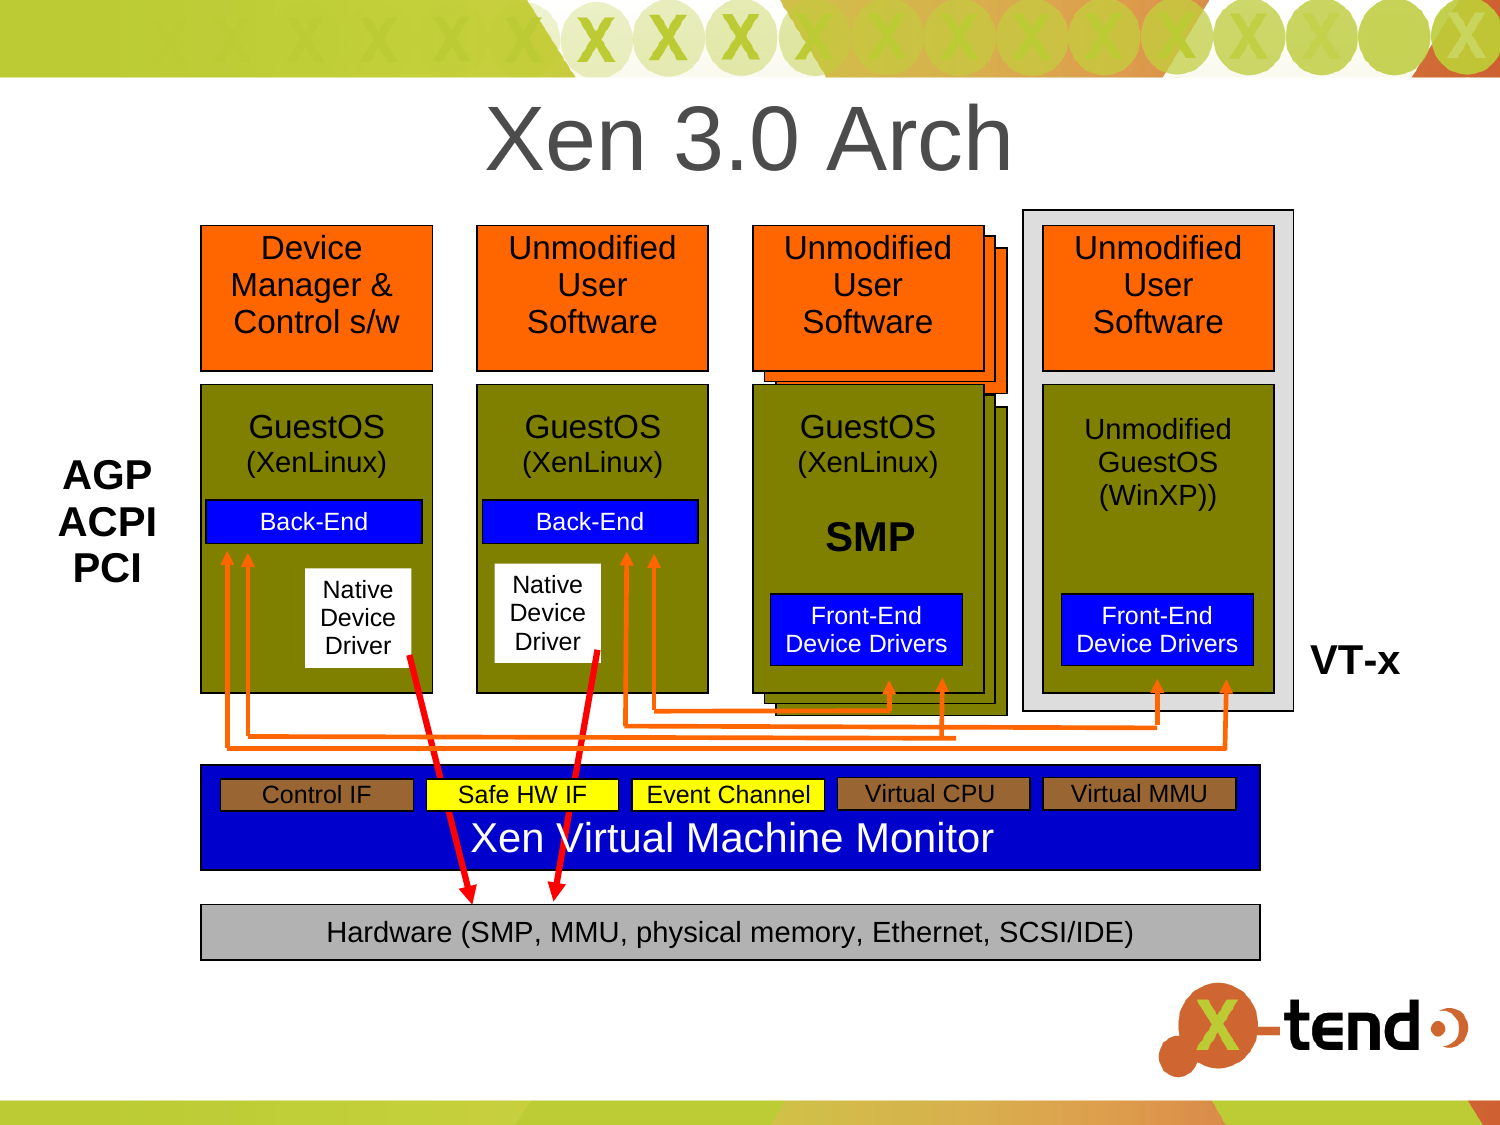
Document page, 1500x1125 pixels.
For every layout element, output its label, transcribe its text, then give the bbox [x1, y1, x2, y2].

text_box SMP [810, 505, 931, 568]
text_box Native Device Driver [494, 563, 601, 663]
text_box Device Manager & Control s/w [215, 221, 418, 349]
text_box GuestOS (XenLinux) [507, 400, 679, 487]
text_box [1023, 210, 1294, 712]
text_box Unmodified User Software [1059, 221, 1258, 349]
text_box Event Channel [631, 778, 825, 806]
text_box [201, 904, 1260, 960]
text_box Virtual CPU [837, 777, 1031, 810]
text_box Front-End Device Drivers [1061, 593, 1254, 666]
text_box Safe HW IF [426, 778, 619, 812]
text_box GuestOS (XenLinux) [782, 400, 954, 487]
text_box Control IF [220, 778, 414, 812]
text_box [201, 765, 460, 871]
text_box Virtual MMU [1043, 777, 1237, 810]
text_box Native Device Driver [305, 568, 412, 668]
title Xen 3.0 Arch [75, 44, 1425, 233]
text_box [441, 765, 574, 778]
text_box [752, 225, 1007, 716]
text_box Unmodified GuestOS (WinXP)) [1069, 405, 1247, 520]
text_box Unmodified User Software [493, 221, 692, 349]
text_box [201, 384, 433, 694]
text_box [201, 225, 433, 372]
text_box Back-End [206, 500, 423, 544]
text_box Xen Virtual Machine Monitor [455, 806, 1010, 869]
text_box Hardware (SMP, MMU, physical memory, Ethernet, SCSI/IDE) [206, 915, 1256, 949]
text_box [563, 765, 1260, 871]
text_box Front-End Device Drivers [770, 593, 963, 666]
text_box VT-x [1295, 629, 1416, 692]
text_box GuestOS (XenLinux) [231, 400, 403, 487]
text_box Unmodified User Software [768, 221, 968, 349]
text_box [477, 384, 708, 694]
picture [0, 0, 1500, 1125]
text_box Back-End [482, 500, 699, 544]
text_box [477, 225, 708, 372]
text_box AGP ACPI PCI [42, 444, 173, 600]
